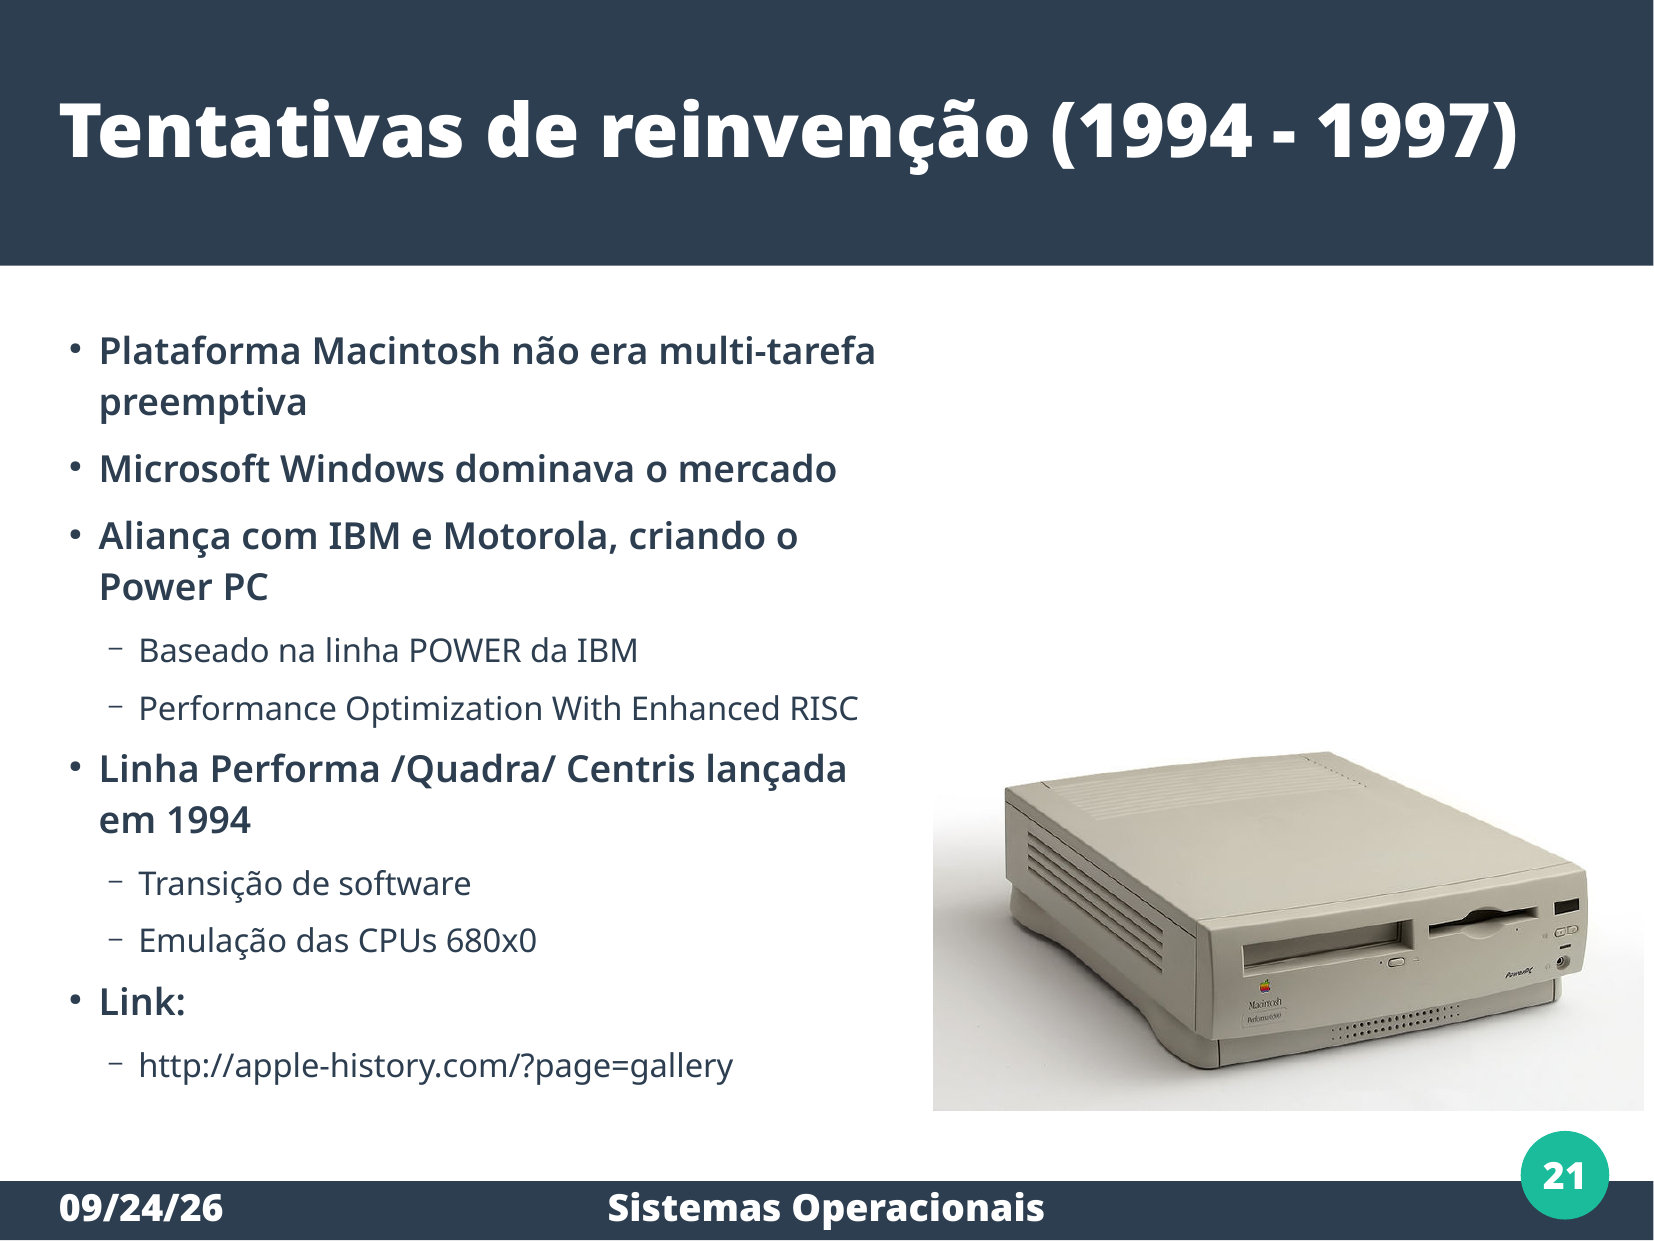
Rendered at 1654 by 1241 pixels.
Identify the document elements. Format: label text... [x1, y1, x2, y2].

title Tentativas de reinvenção (1994 - 1997) [59, 49, 1595, 207]
list Plataforma Macintosh não era multi-tarefa preemptiva Microsoft Windows dominava o mercado Aliança com IBM e Motorola, criando o Power PC Baseado na linha POWER da IBM Performance Optimization With Enhanced RISC Linha Performa /Quadra/ Centris lançada em 1994 Transição de software Emulação das CPUs 680x0 Link: http://apple-history.com/?page=gallery [59, 324, 910, 1099]
picture [933, 708, 1644, 1111]
text_box [192, 910, 227, 989]
